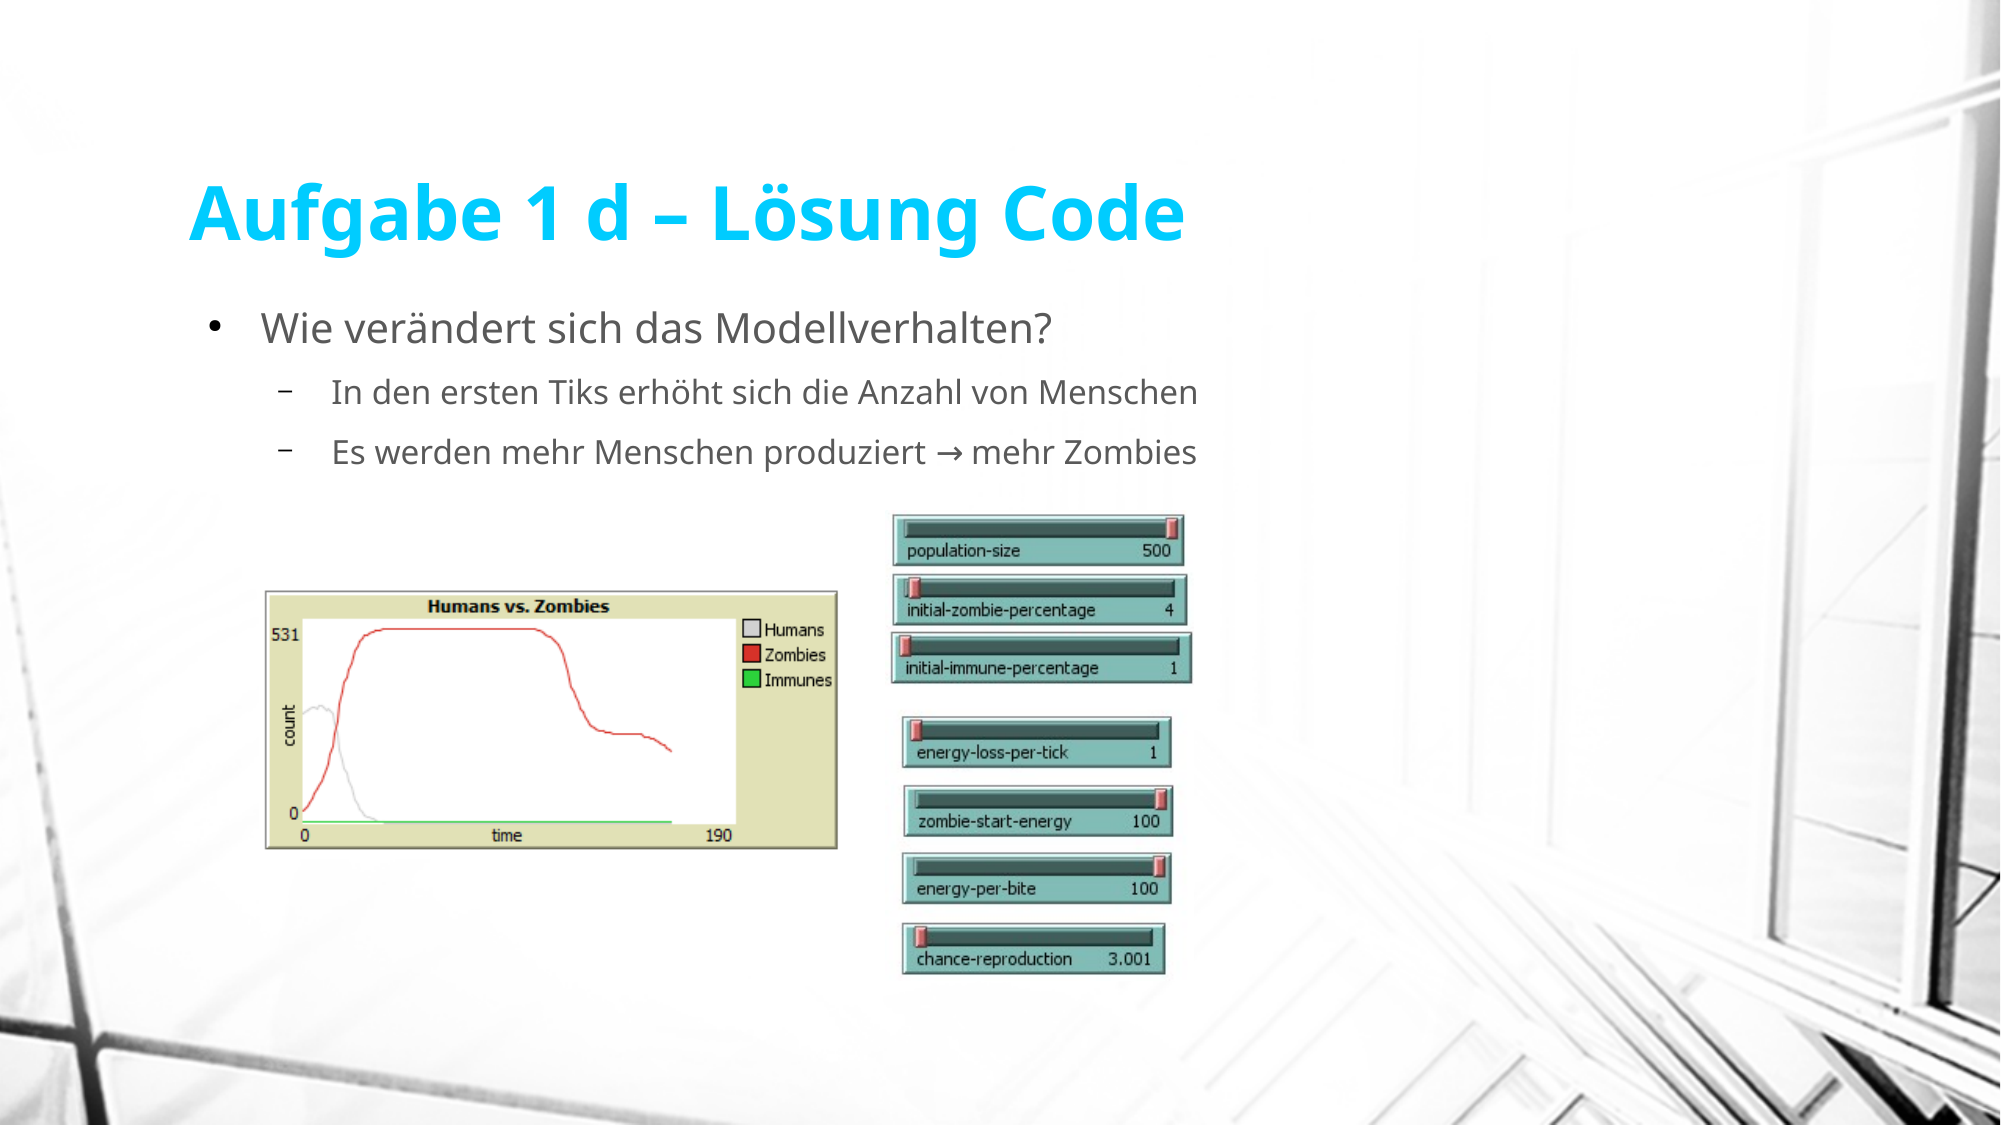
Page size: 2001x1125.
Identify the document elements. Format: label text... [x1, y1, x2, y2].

list Wie verändert sich das Modellverhalten? In den ersten Tiks erhöht sich die Anzahl von Menschen Es werden mehr Menschen produziert → mehr Zombies [174, 299, 1475, 584]
picture [0, 0, 2001, 1125]
title Aufgabe 1 d – Lösung Code [174, 87, 1831, 263]
